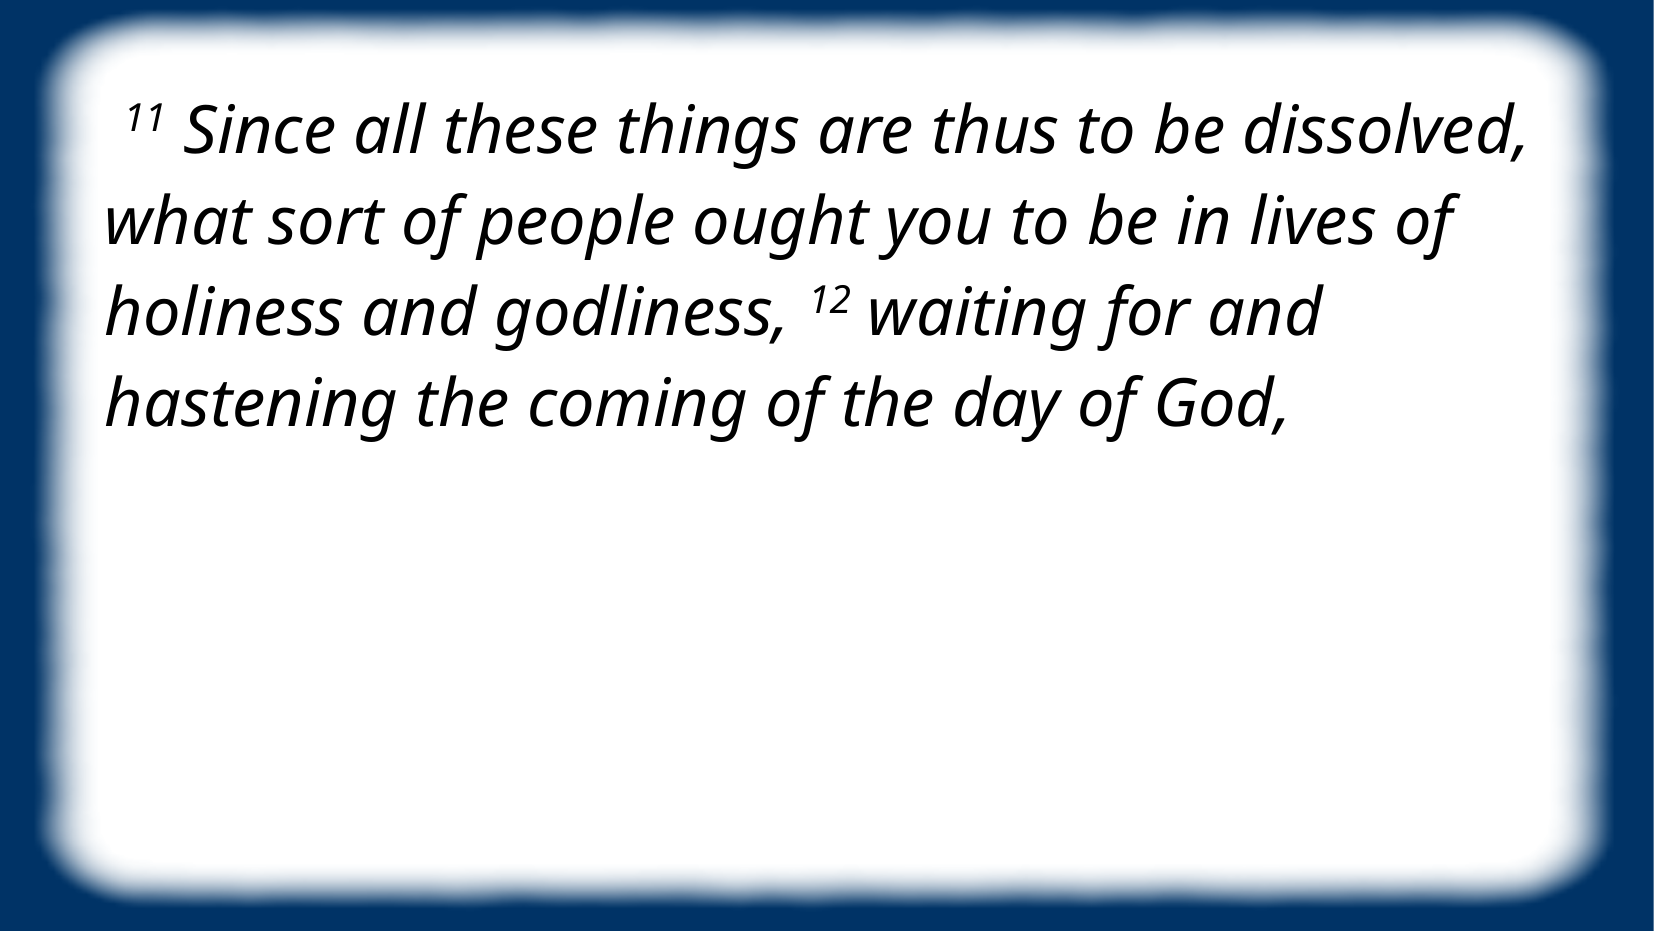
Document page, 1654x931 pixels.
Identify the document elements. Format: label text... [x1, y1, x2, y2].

text_box 11 Since all these things are thus to be dissolved, what sort of people ought you to be in lives of holiness and godliness, 12 waiting for and hastening the coming of the day of God, [90, 75, 1561, 451]
picture [0, 0, 1654, 931]
